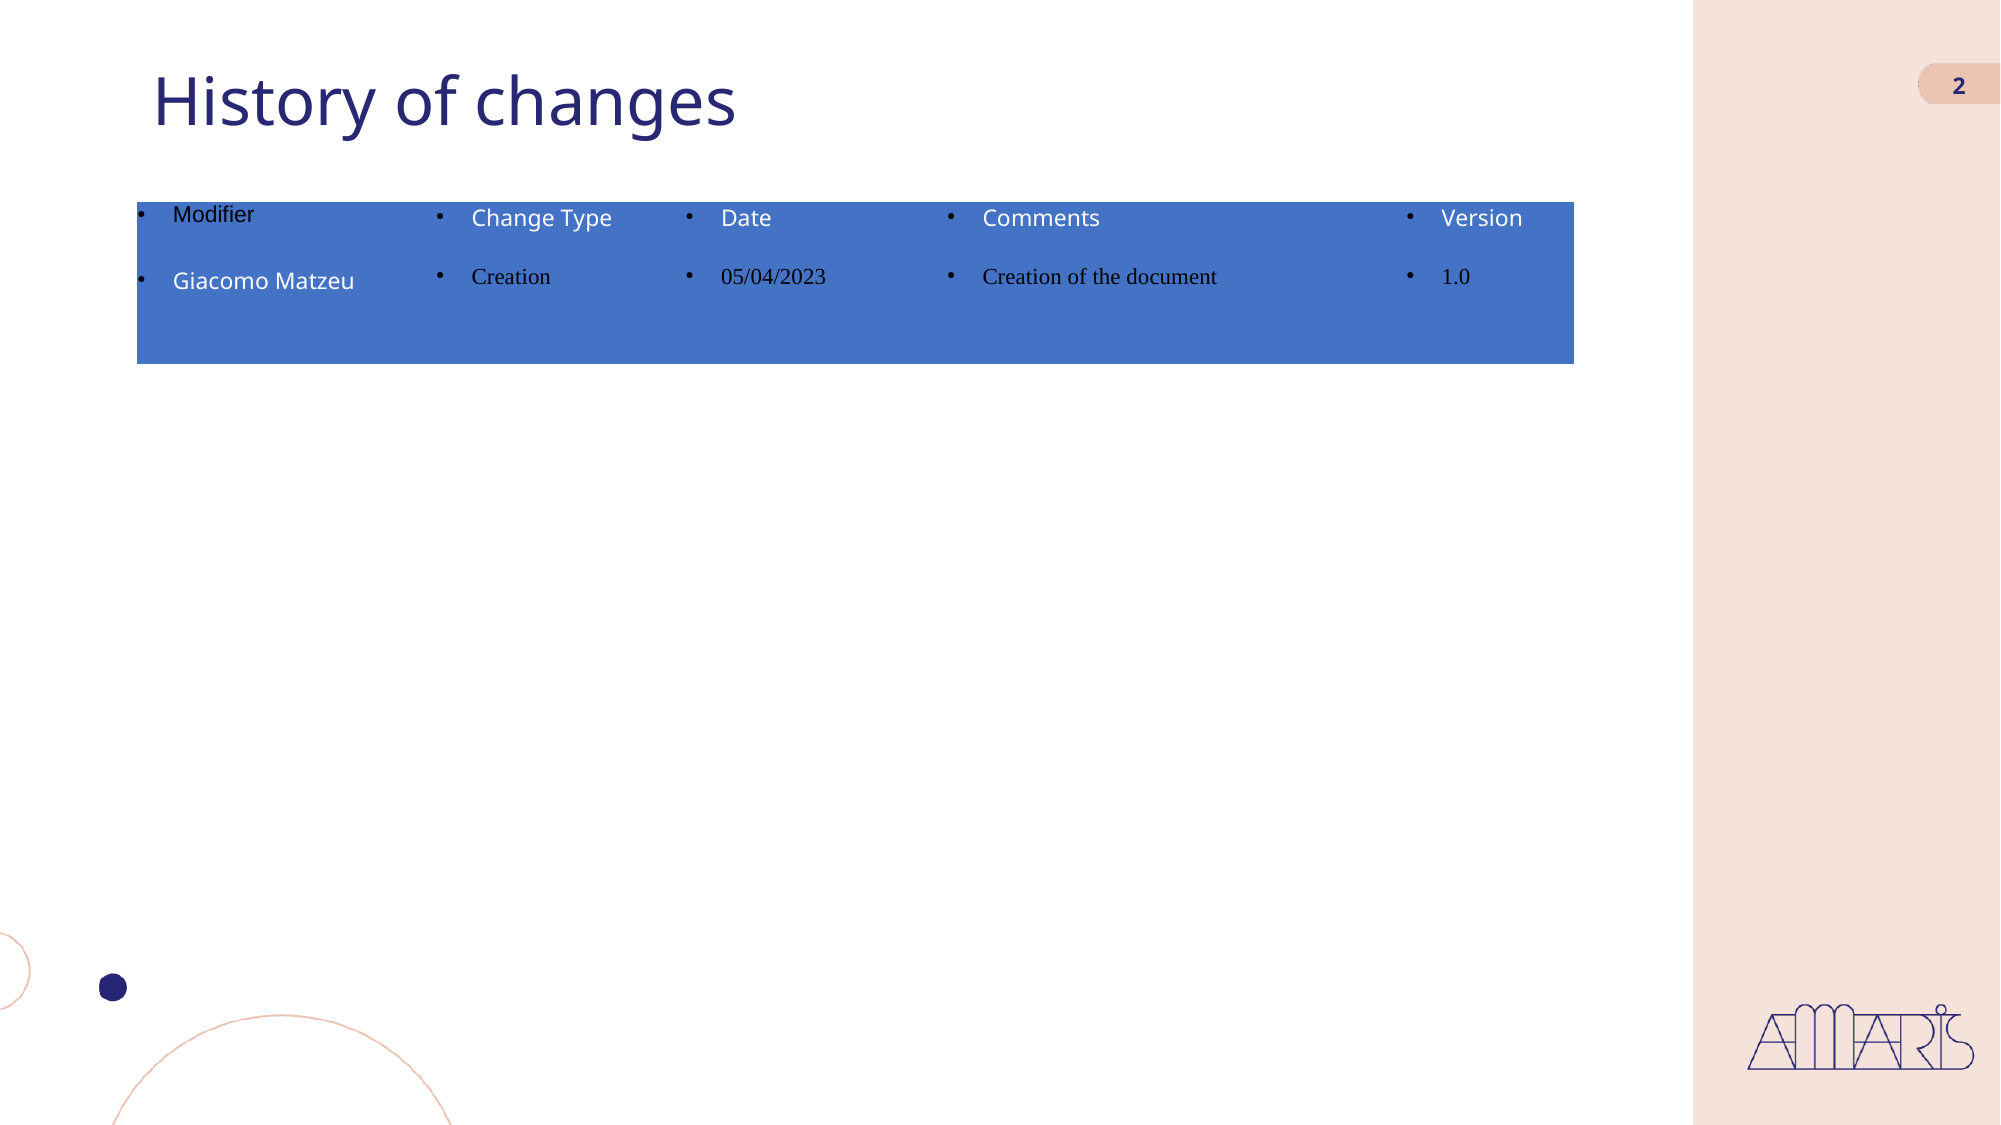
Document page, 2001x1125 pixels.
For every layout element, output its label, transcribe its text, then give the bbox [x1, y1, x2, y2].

table_header Change Type [436, 202, 686, 260]
table_cell Creation of the document [947, 260, 1406, 364]
text_box [1918, 63, 2000, 105]
title History of changes [137, 59, 1577, 148]
table_header Comments [947, 202, 1406, 260]
table_cell 05/04/2023 [686, 260, 947, 364]
table_cell 1.0 [1406, 260, 1574, 364]
table_cell Giacomo Matzeu [137, 260, 436, 364]
table_cell Creation [436, 260, 686, 364]
table_header Date [686, 202, 947, 260]
table_header Version [1406, 202, 1574, 260]
table_header Modifier [137, 202, 436, 260]
